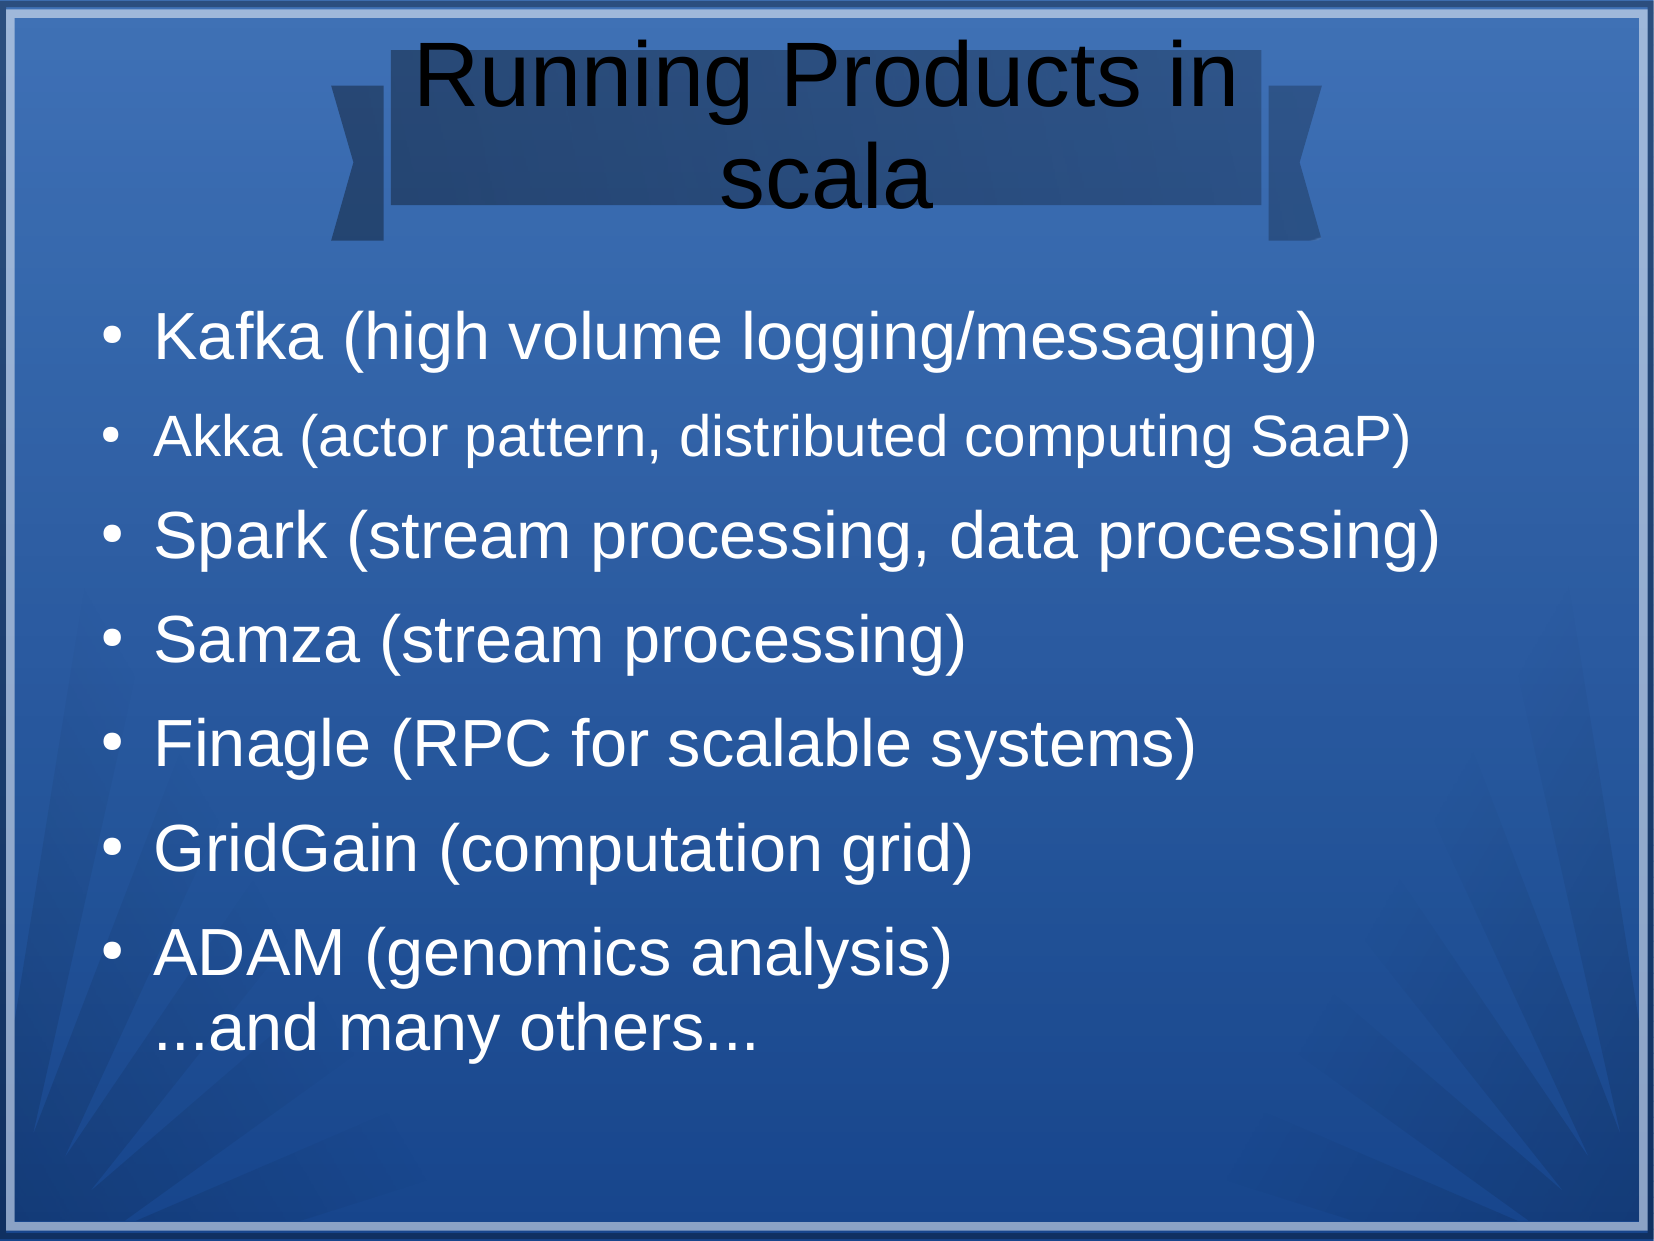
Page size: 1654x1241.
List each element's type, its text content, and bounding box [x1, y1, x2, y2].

title Running Products in scala [389, 23, 1264, 229]
list Kafka (high volume logging/messaging) Akka (actor pattern, distributed computing SaaP) Spark (stream processing, data processing) Samza (stream processing) Finagle (RPC for scalable systems) GridGain (computation grid) ADAM (genomics analysis) ...and many others... [82, 299, 1571, 1241]
